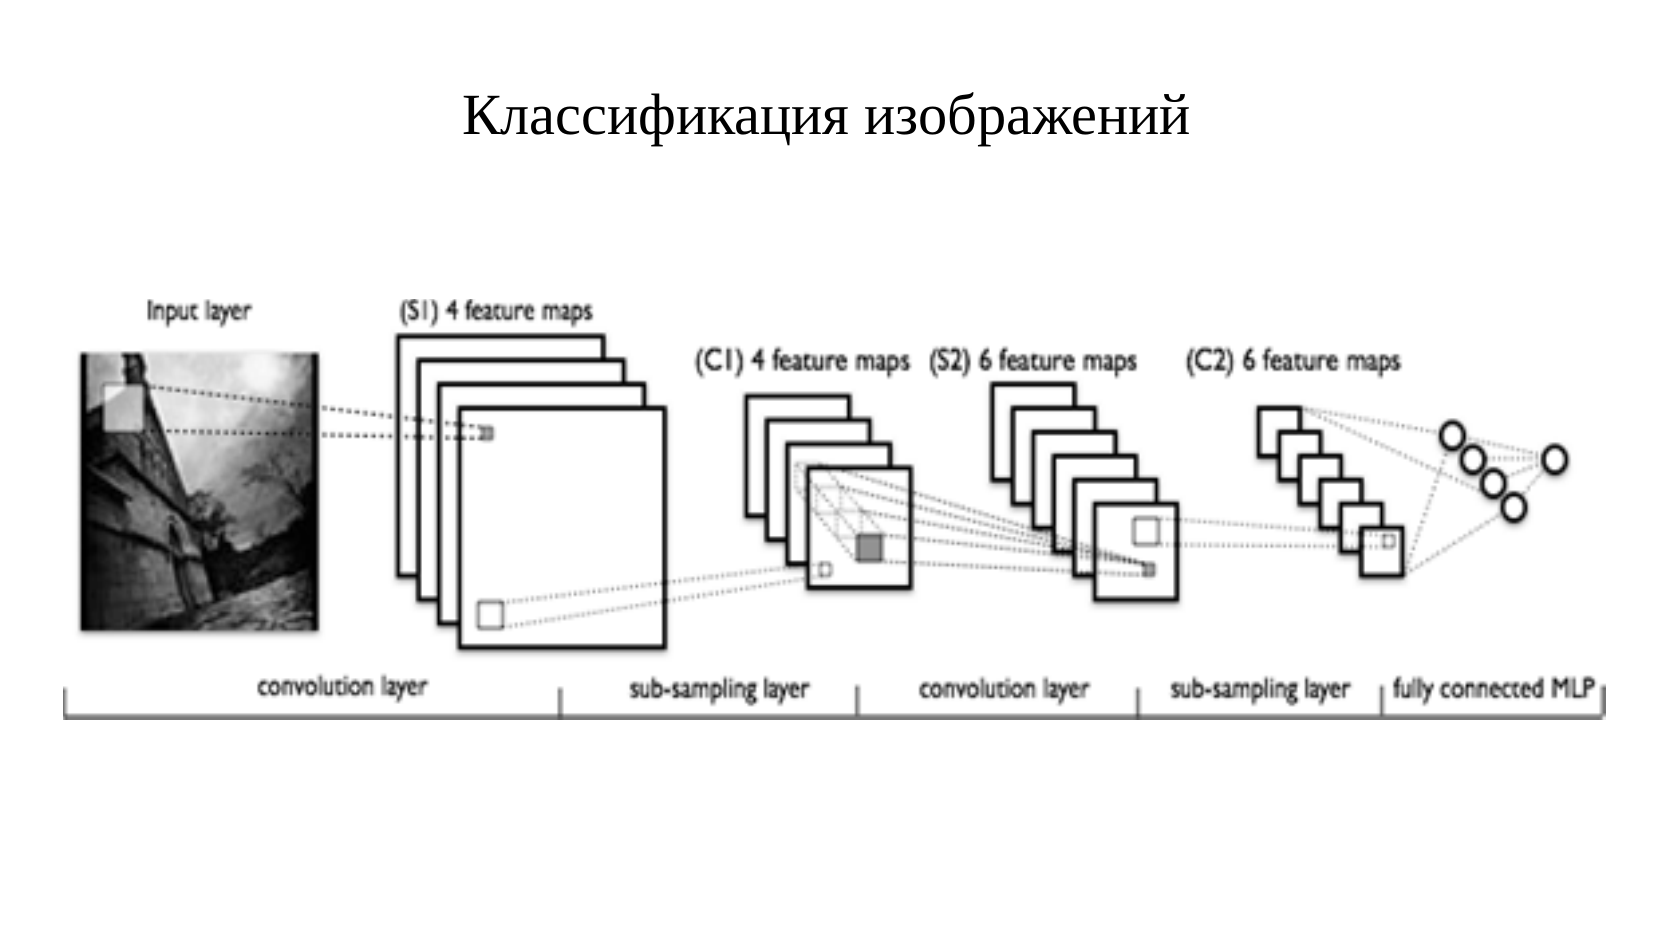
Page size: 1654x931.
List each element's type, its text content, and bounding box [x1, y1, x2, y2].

title Классификация изображений [82, 37, 1571, 193]
picture [63, 299, 1606, 721]
